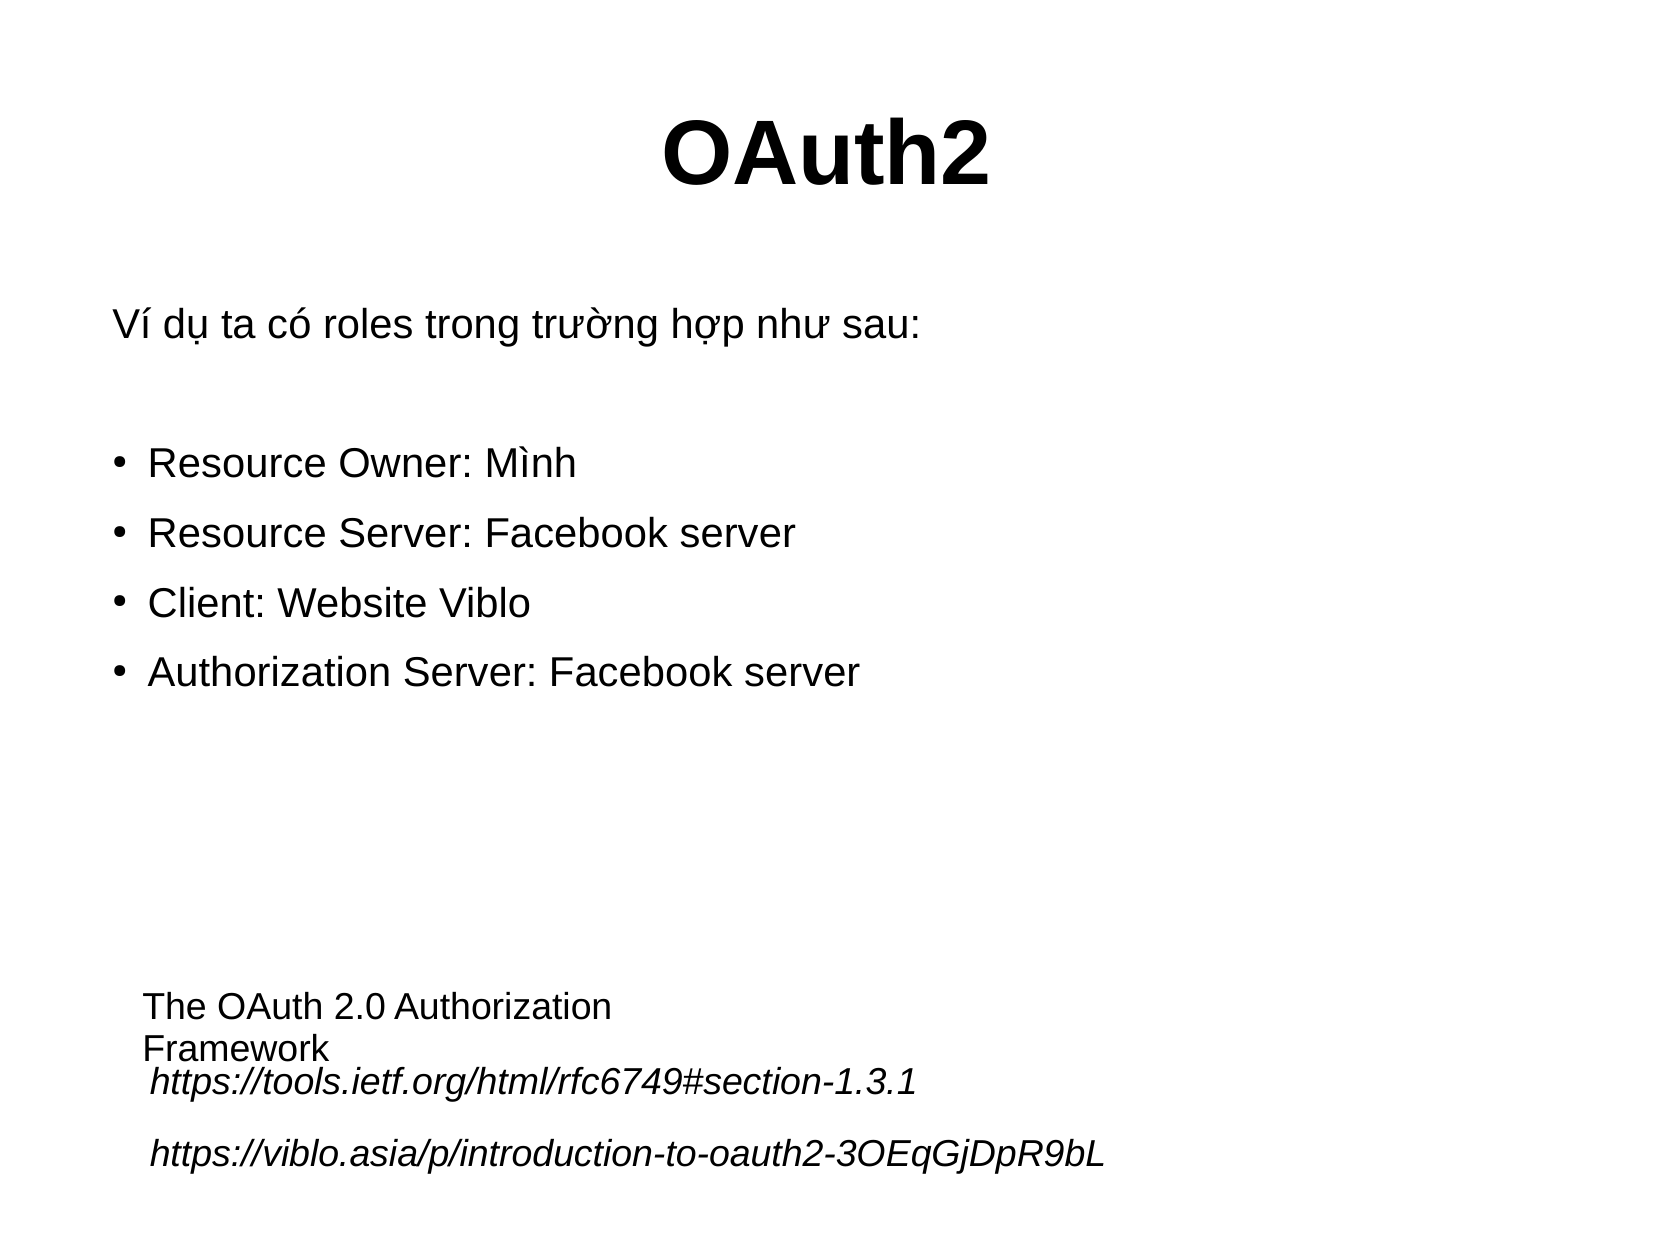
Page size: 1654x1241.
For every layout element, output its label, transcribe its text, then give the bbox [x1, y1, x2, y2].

text_box https://viblo.asia/p/introduction-to-oauth2-3OEqGjDpR9bL [135, 1125, 1122, 1182]
title OAuth2 [82, 49, 1571, 257]
text_box Ví dụ ta có roles trong trường hợp như sau: Resource Owner: Mình Resource Server: Facebook server Client: Website Viblo Authorization Server: Facebook server [97, 270, 1576, 991]
text_box The OAuth 2.0 Authorization Framework [127, 978, 826, 1036]
text_box https://tools.ietf.org/html/rfc6749#section-1.3.1 [135, 1053, 933, 1111]
